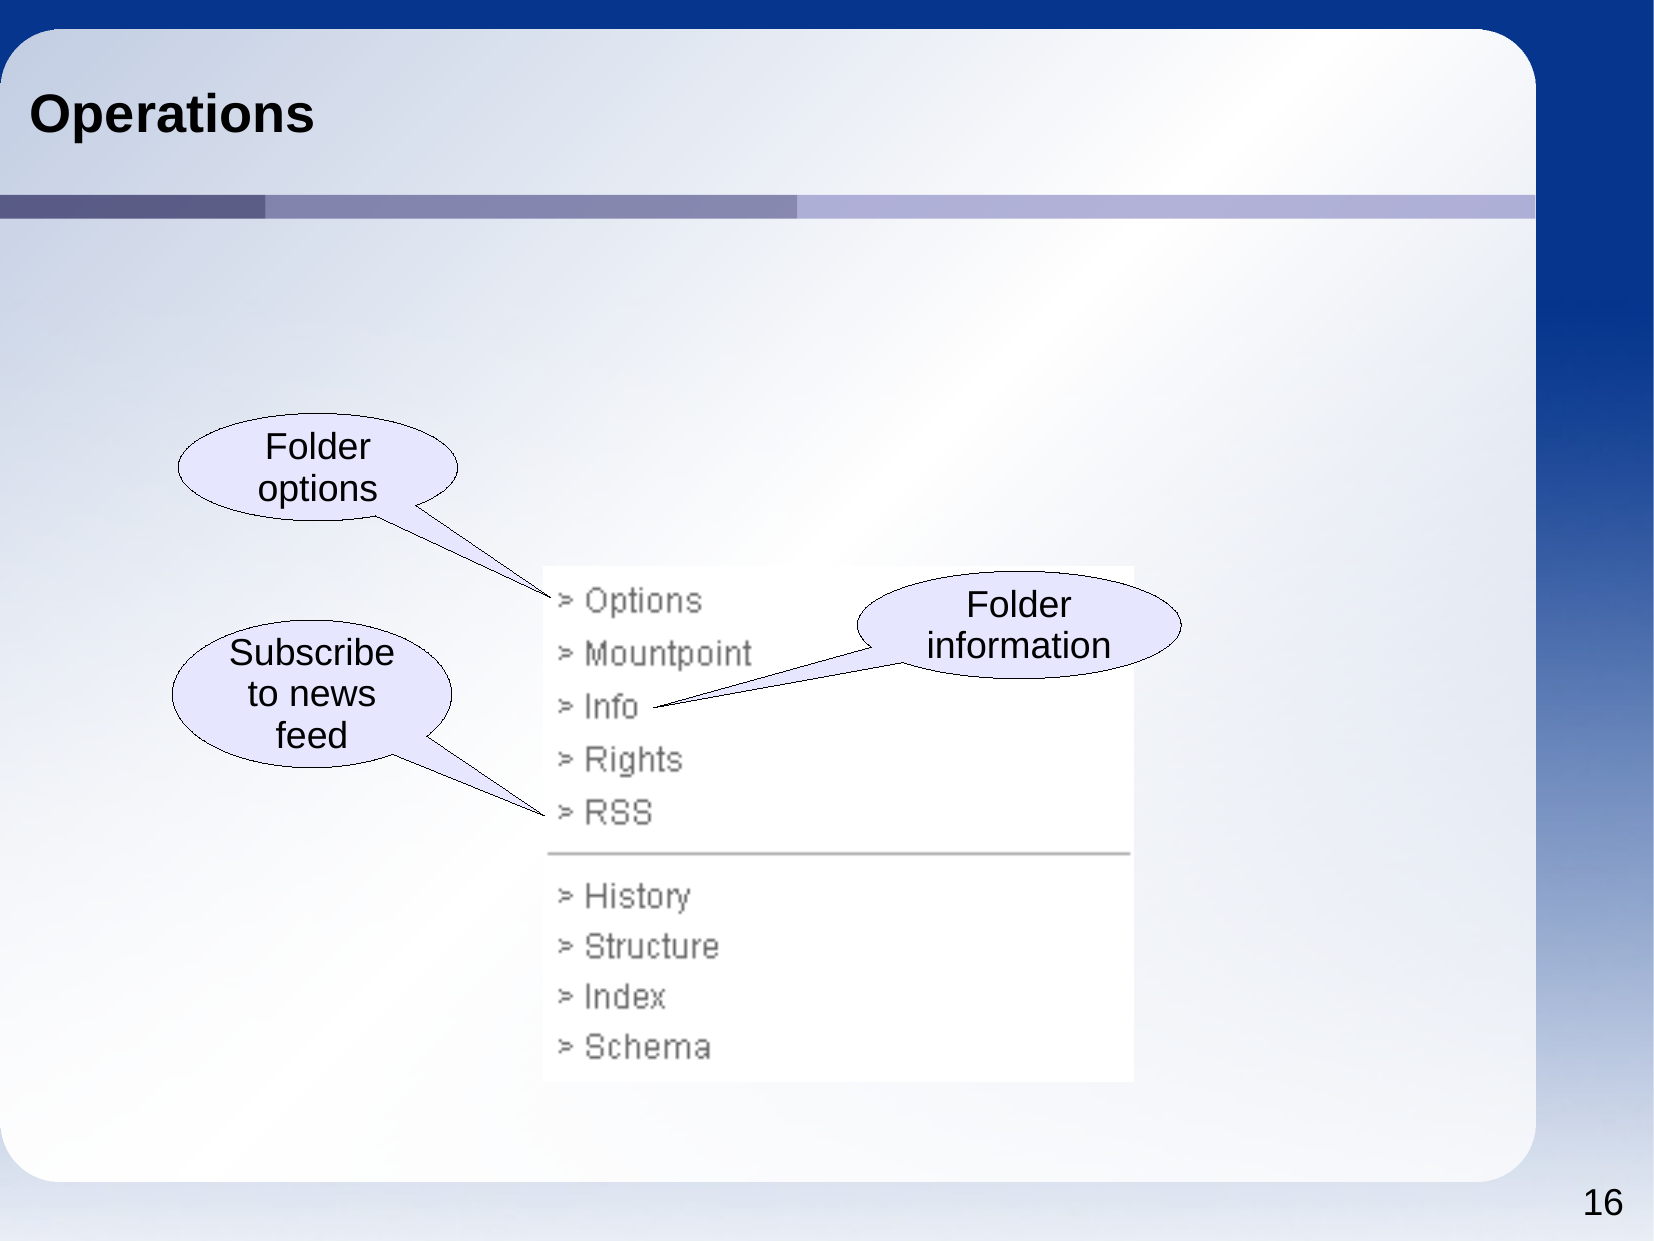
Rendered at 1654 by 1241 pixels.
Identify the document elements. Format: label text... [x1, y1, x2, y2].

picture [543, 566, 1134, 1082]
text_box Subscribe to news feed [172, 620, 545, 816]
text_box Folder options [178, 413, 551, 598]
picture [0, 0, 1654, 1241]
title Operations [29, 49, 1506, 178]
text_box Folder information [653, 571, 1182, 708]
